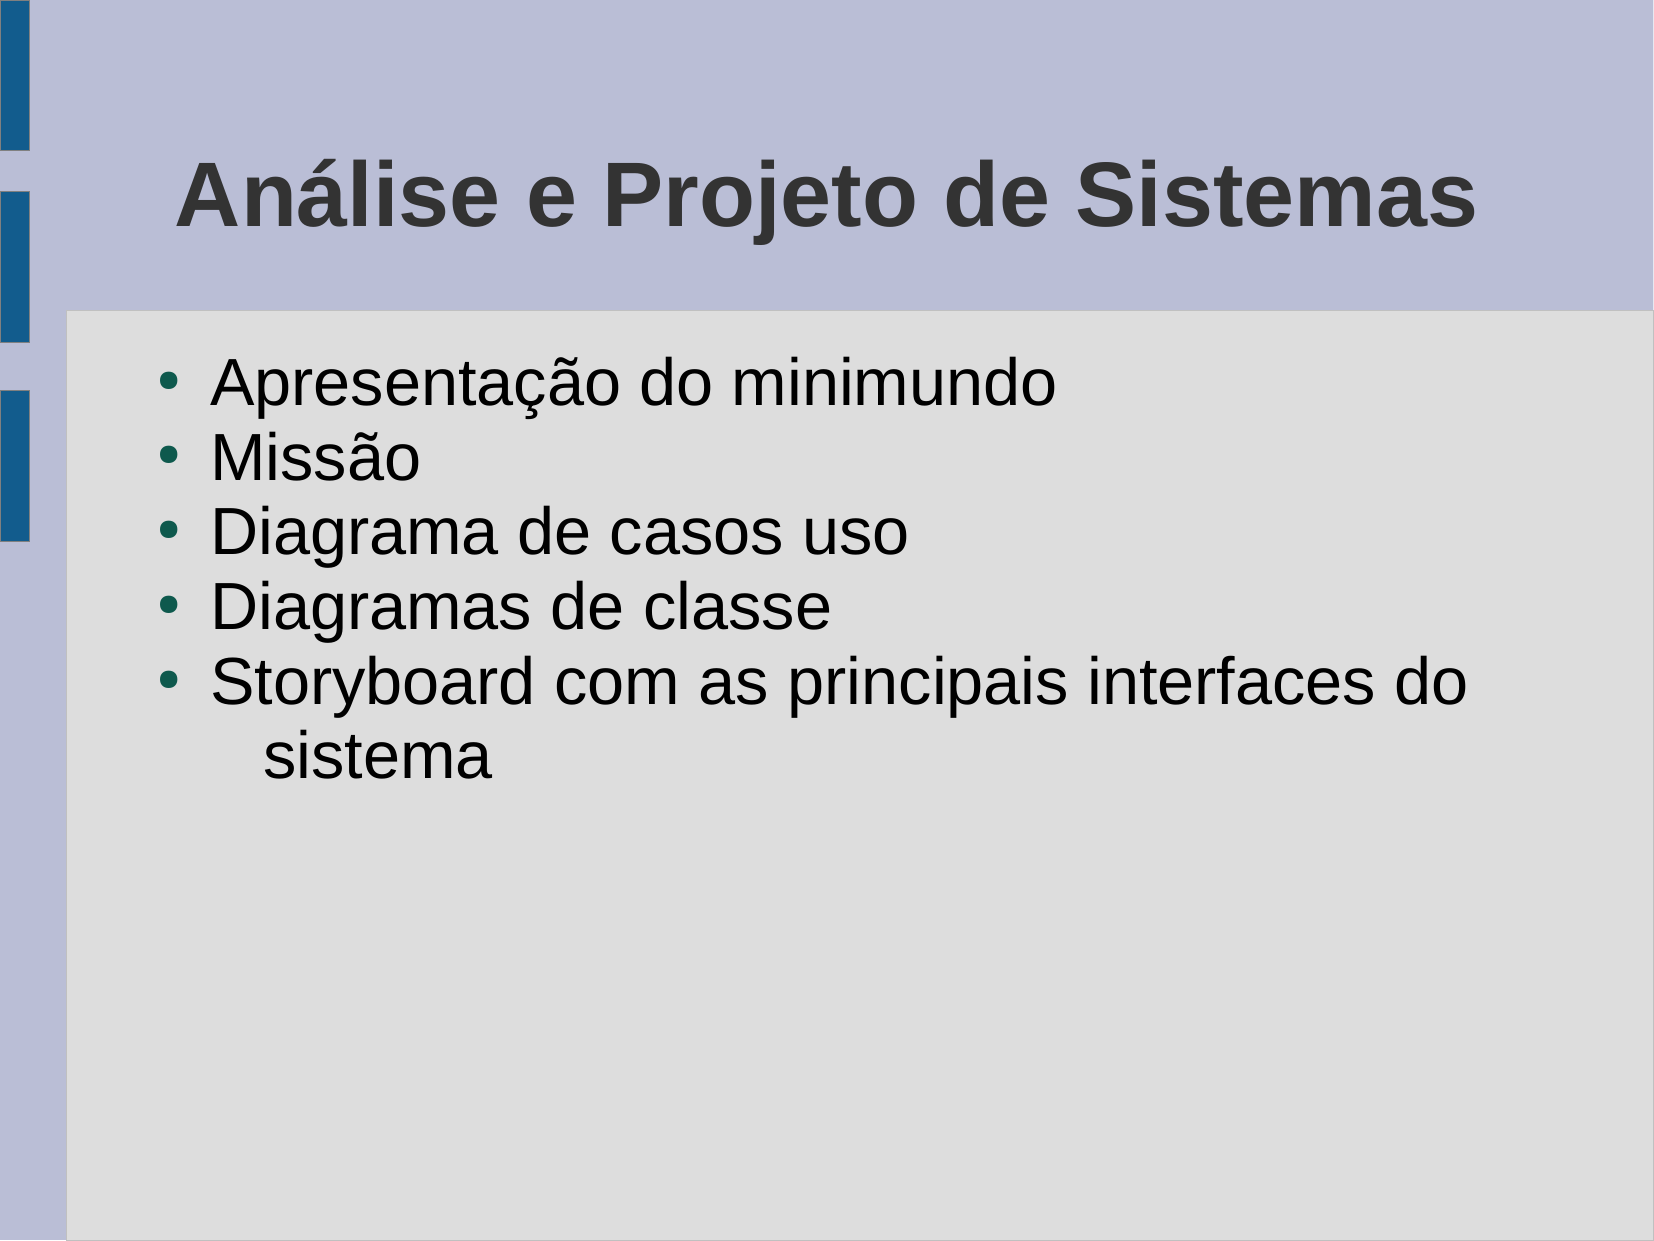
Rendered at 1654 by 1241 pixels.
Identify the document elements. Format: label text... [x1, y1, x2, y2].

title Análise e Projeto de Sistemas [121, 91, 1534, 299]
list Apresentação do minimundo Missão Diagrama de casos uso Diagramas de classe Storyboard com as principais interfaces do sistema [121, 344, 1534, 1127]
